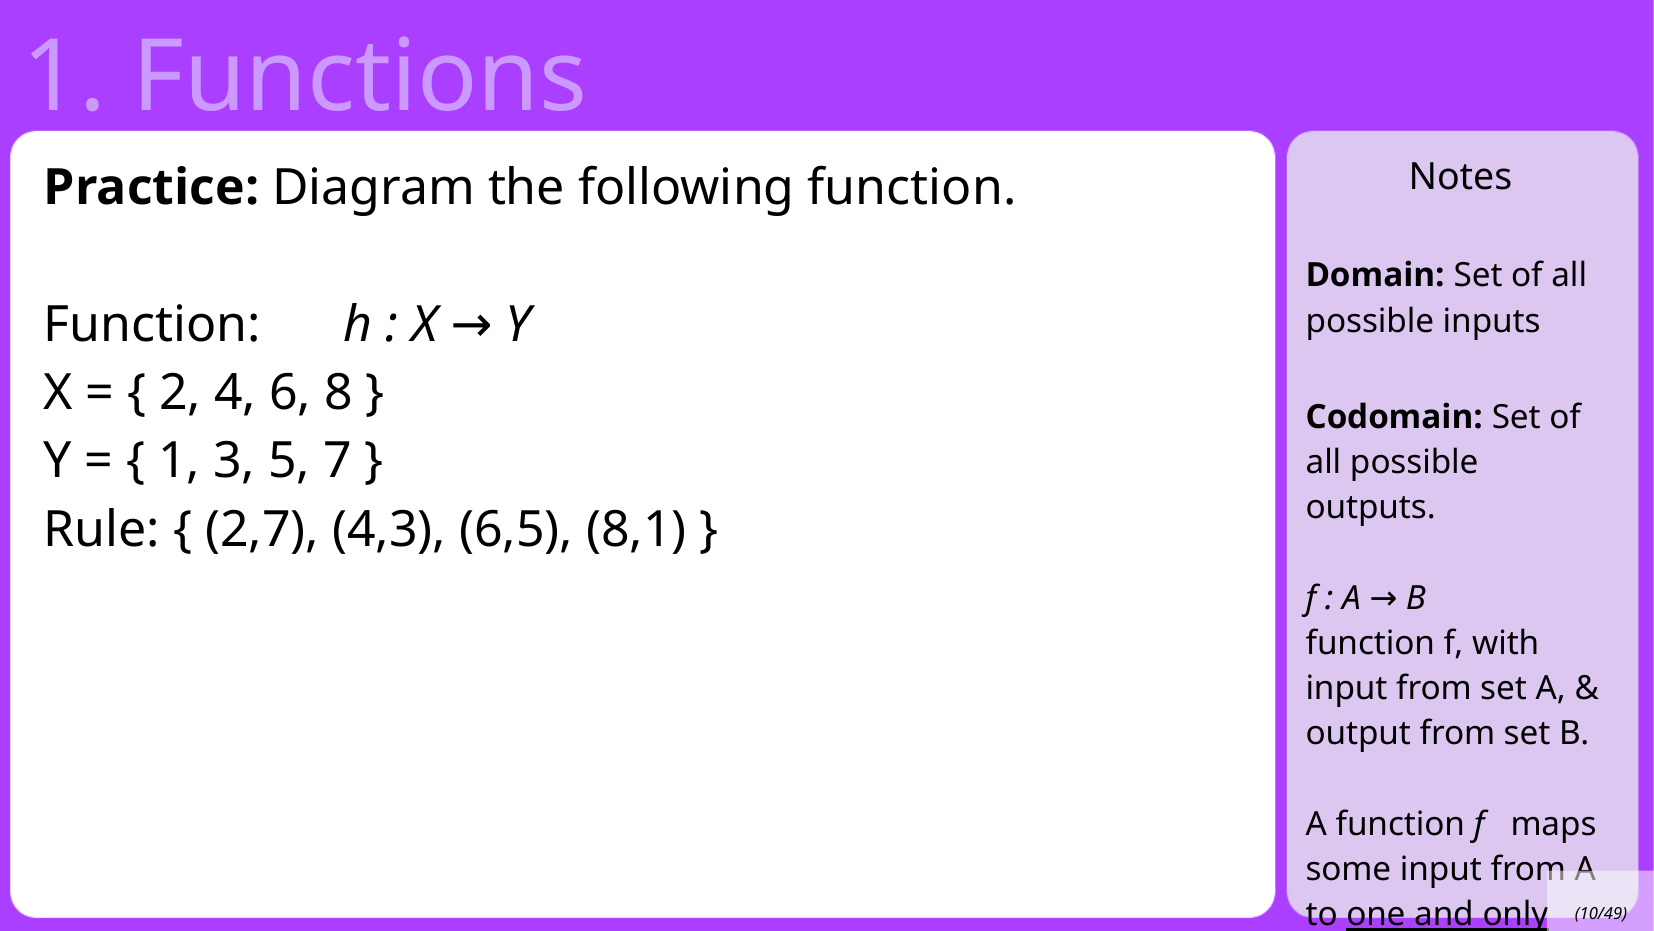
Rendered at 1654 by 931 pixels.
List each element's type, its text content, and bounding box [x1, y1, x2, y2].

text_box Notes Domain: Set of all possible inputs Codomain: Set of all possible outputs. f : A → B function f, with input from set A, & output from set B. A function f maps some input from A to one and only one output from B. [1290, 141, 1631, 805]
text_box (<number>/49) [1546, 877, 1654, 931]
picture [0, 0, 1654, 931]
picture [1581, 860, 1588, 870]
title 1. Functions [22, 13, 1511, 130]
picture [1551, 864, 1560, 870]
picture [1540, 914, 1546, 928]
text_box Practice: Diagram the following function. Function: h : X → Y X = { 2, 4, 6, 8 } Y = { 1, 3, 5, 7 } Rule: { (2,7), (4,3), (6,5), (8,1) } [43, 151, 1203, 488]
